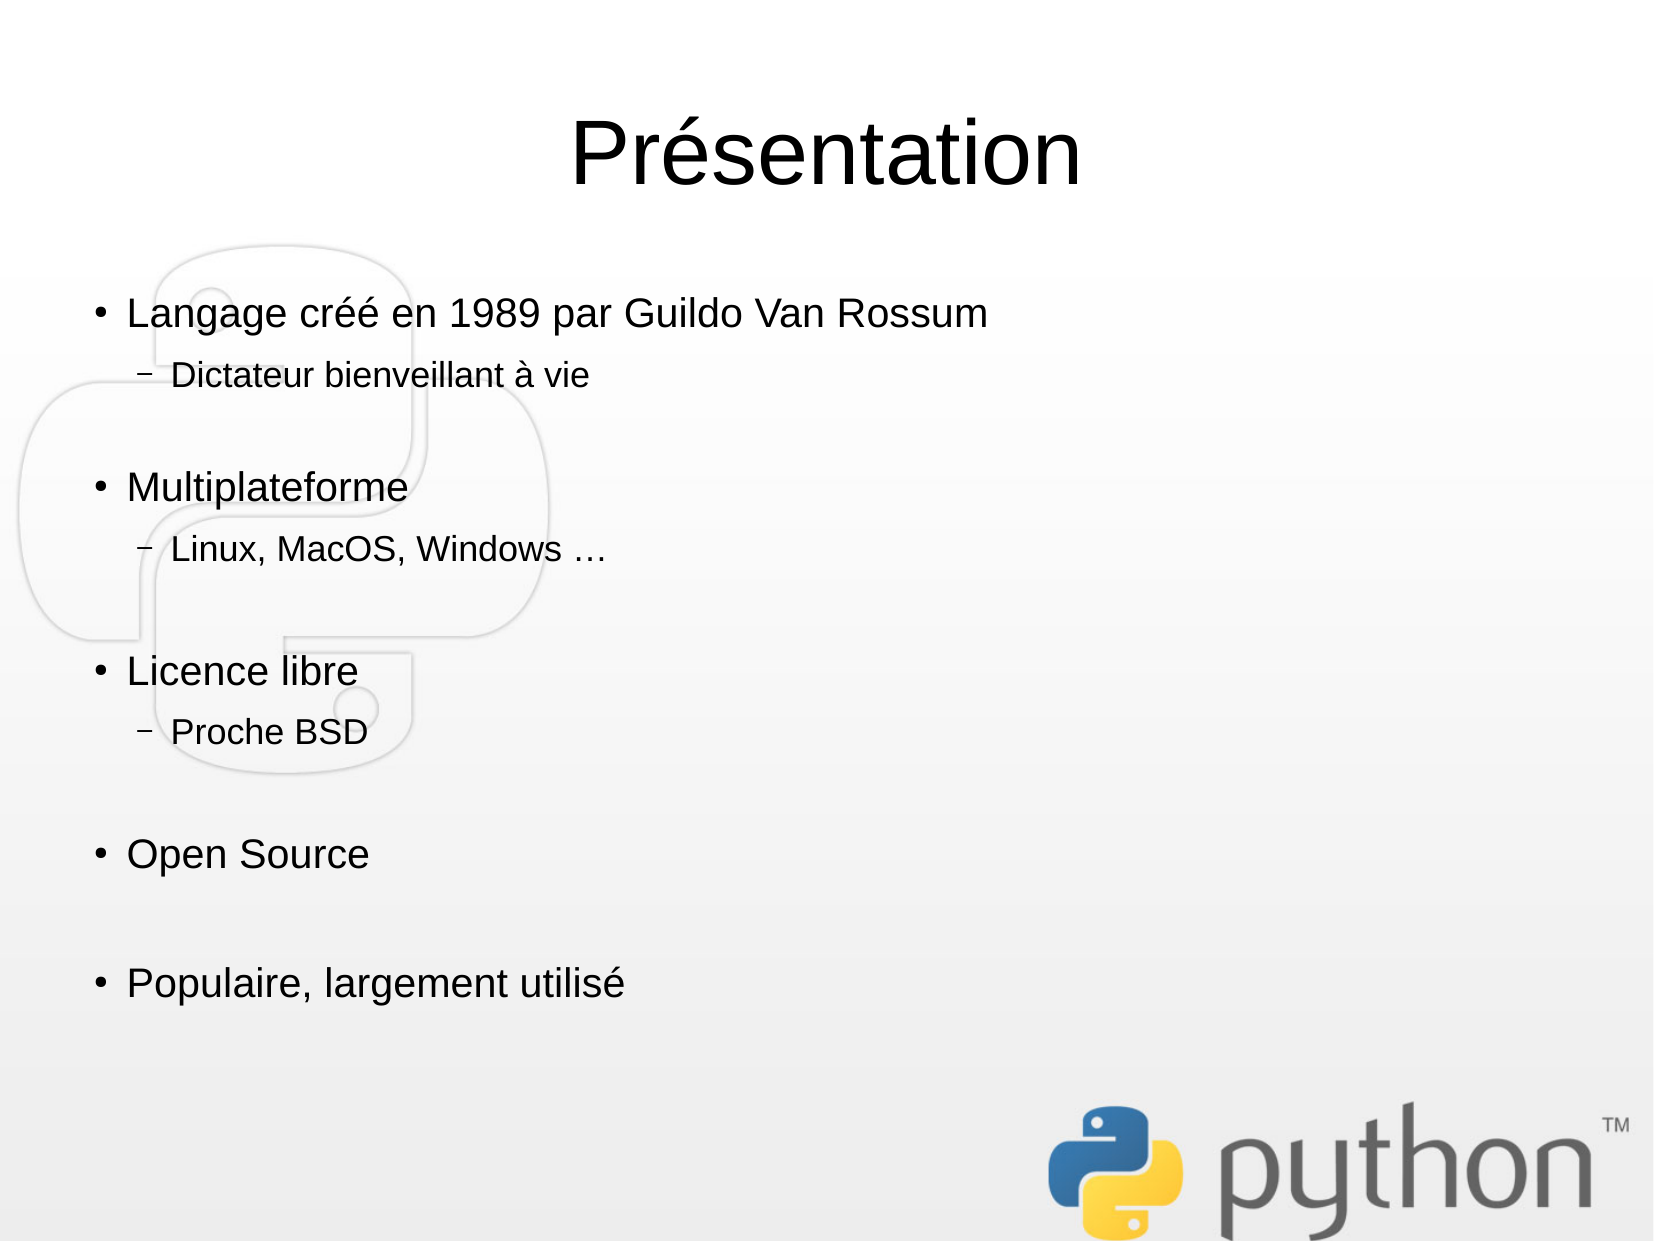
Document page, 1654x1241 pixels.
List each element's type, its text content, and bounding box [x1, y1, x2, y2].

list Langage créé en 1989 par Guildo Van Rossum Dictateur bienveillant à vie Multiplateforme Linux, MacOS, Windows … Licence libre Proche BSD Open Source Populaire, largement utilisé [82, 290, 1571, 1010]
title Présentation [82, 49, 1571, 257]
picture [0, 226, 1654, 1241]
